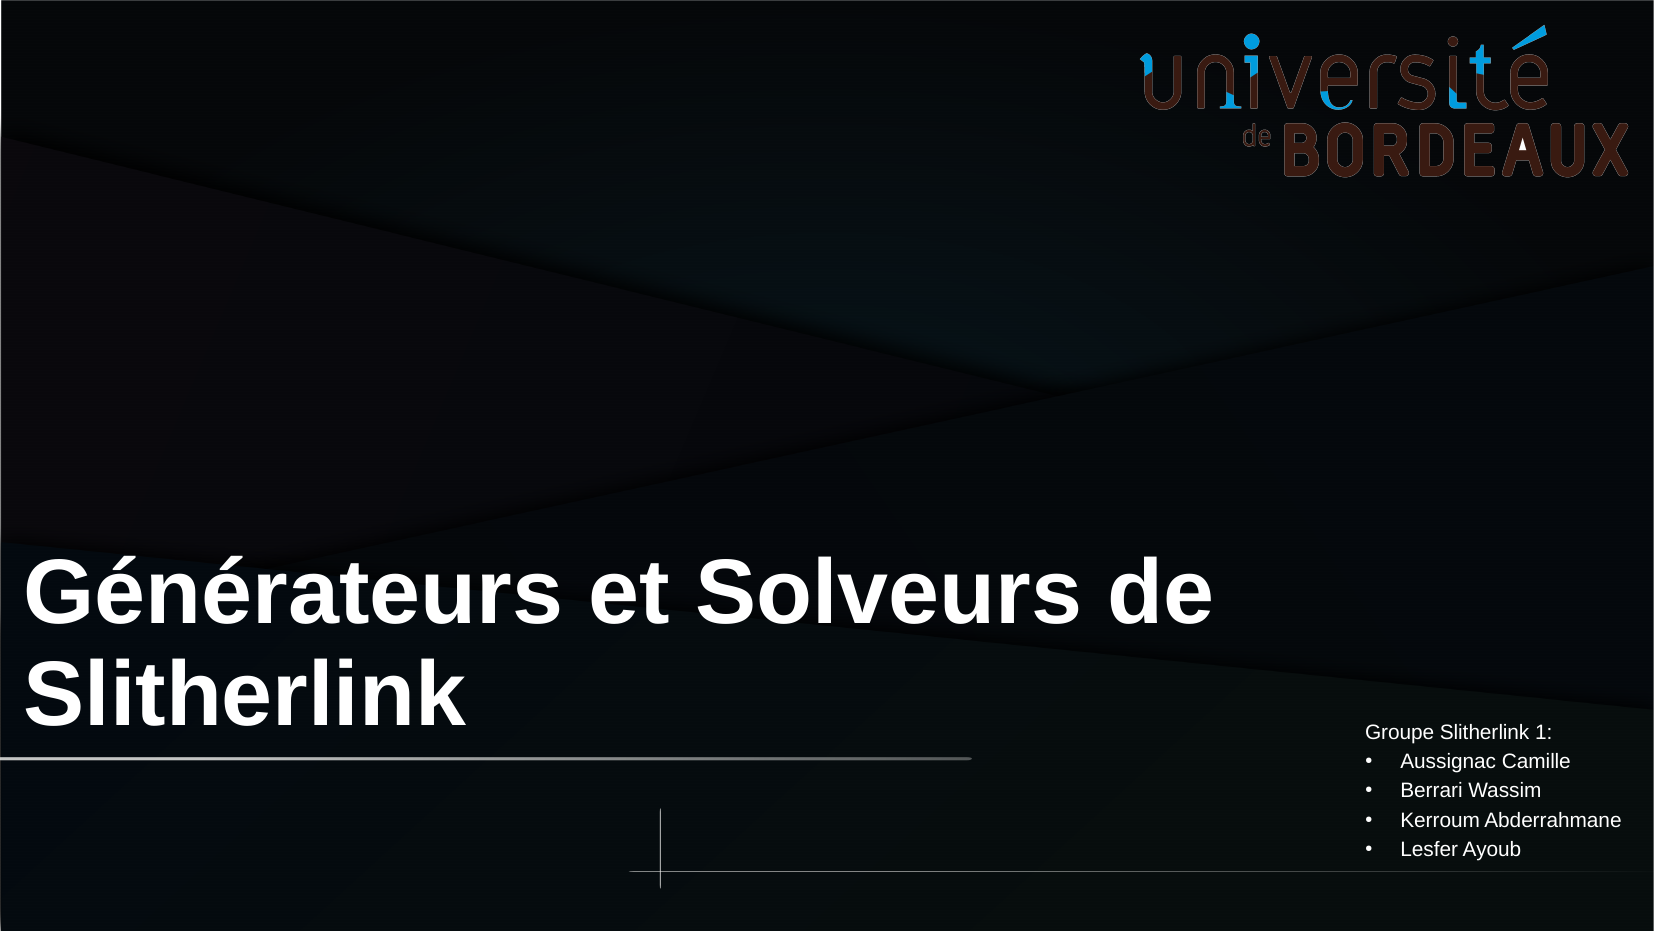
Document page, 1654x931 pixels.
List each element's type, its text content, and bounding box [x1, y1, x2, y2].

list Groupe Slitherlink 1: Aussignac Camille Berrari Wassim Kerroum Abderrahmane Lesfer Ayoub [1365, 720, 1648, 892]
title Générateurs et Solveurs de Slitherlink [23, 540, 1501, 746]
picture [0, 0, 1654, 931]
